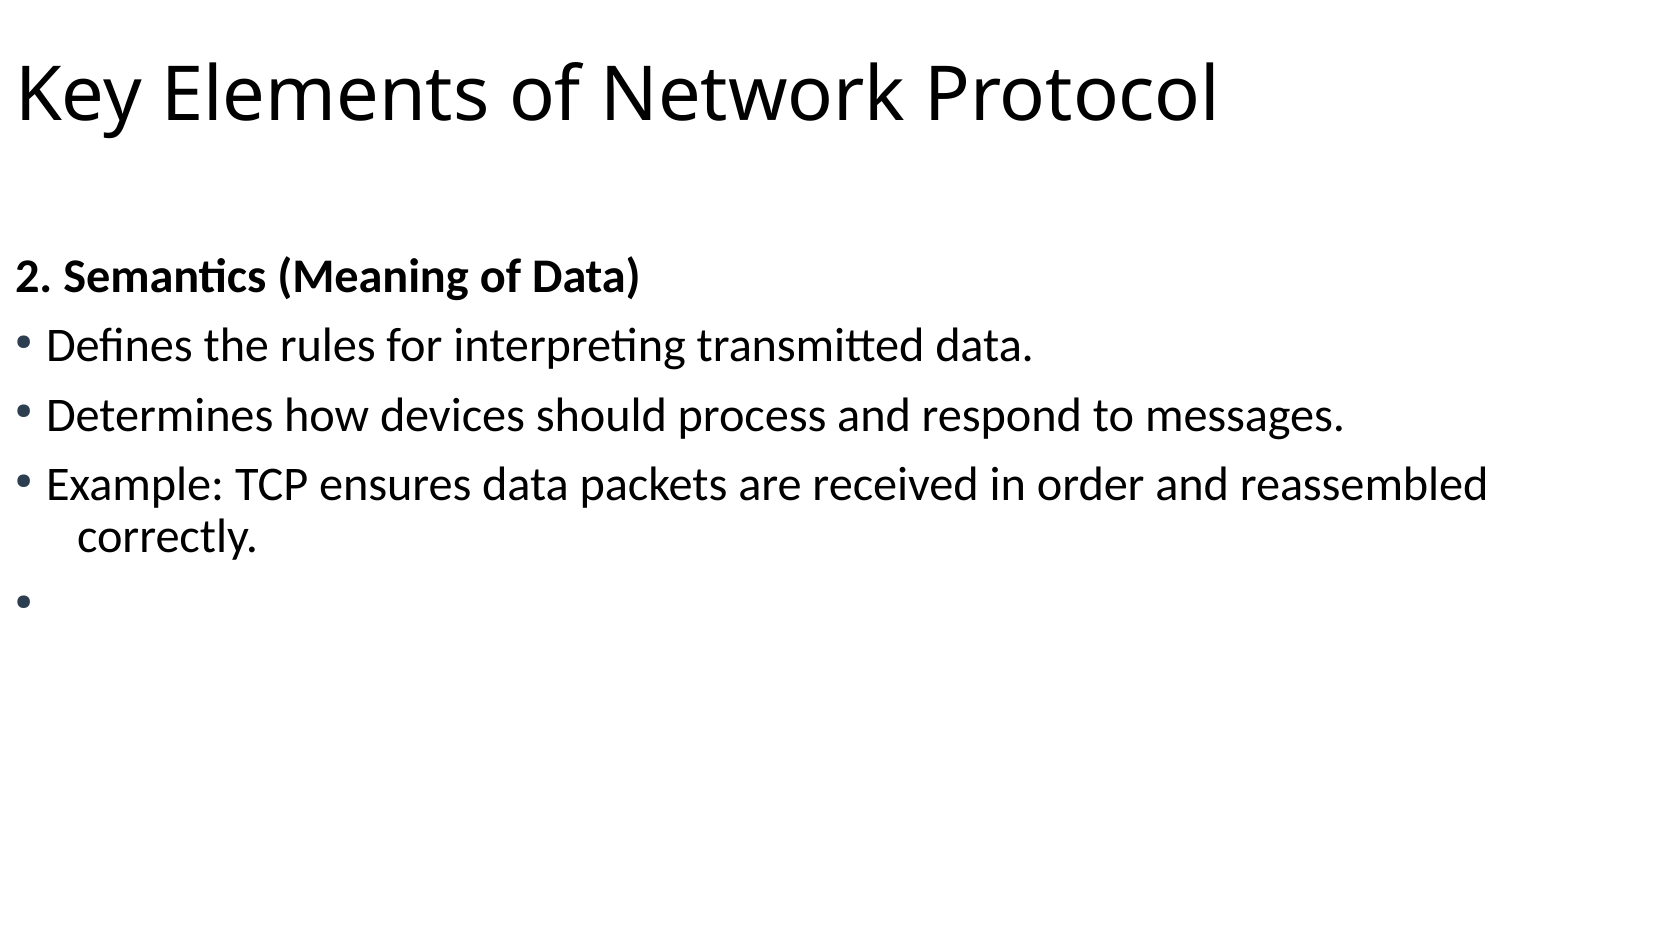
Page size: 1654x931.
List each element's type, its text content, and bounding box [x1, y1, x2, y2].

list 2. Semantics (Meaning of Data) Defines the rules for interpreting transmitted data. Determines how devices should process and respond to messages. Example: TCP ensures data packets are received in order and reassembled correctly. [0, 243, 1536, 864]
title Key Elements of Network Protocol [0, 36, 1536, 155]
